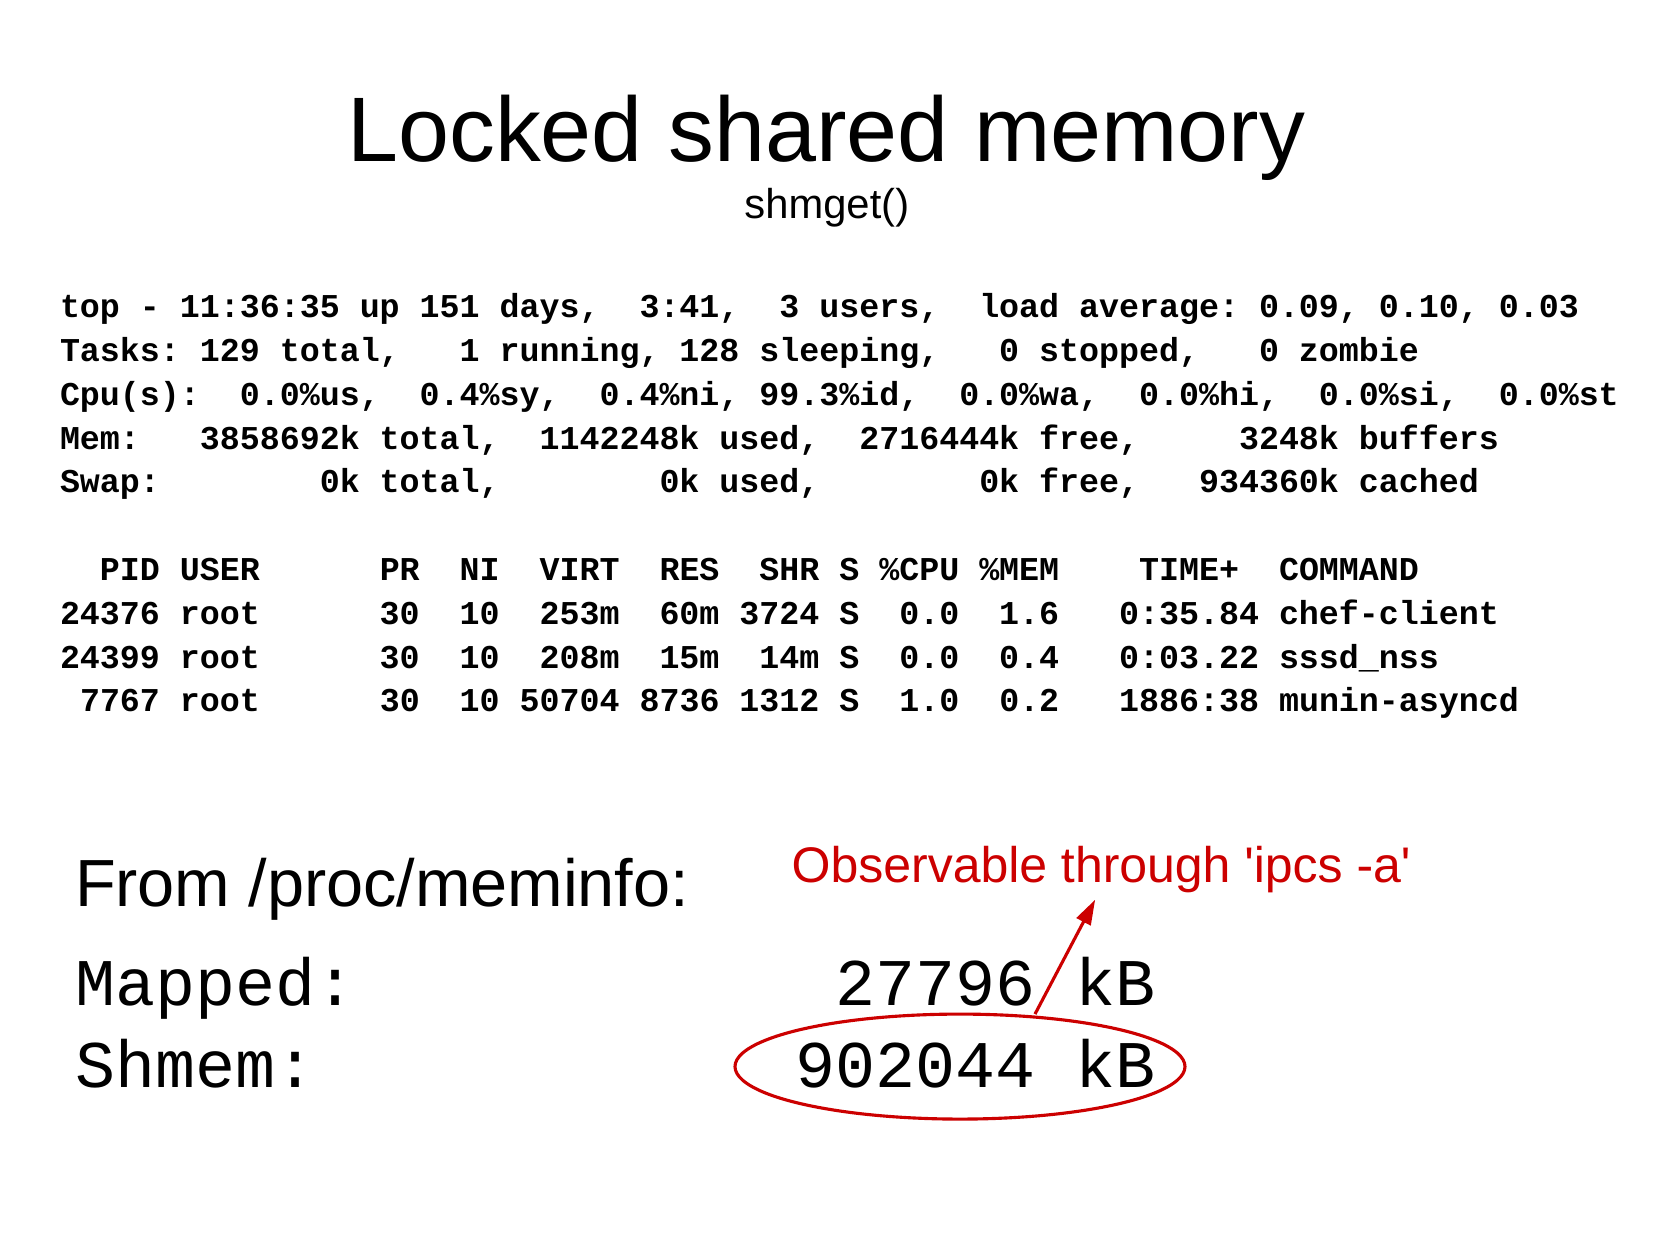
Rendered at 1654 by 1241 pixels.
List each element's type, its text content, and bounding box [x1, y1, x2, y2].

text_box Observable through 'ipcs -a' [776, 829, 1426, 901]
list From /proc/meminfo: Mapped: 27796 kB Shmem: 902044 kB [737, 1016, 1183, 1117]
title Locked shared memory shmget() [82, 49, 1571, 257]
list top - 11:36:35 up 151 days, 3:41, 3 users, load average: 0.09, 0.10, 0.03 Tasks: 129 total, 1 running, 128 sleeping, 0 stopped, 0 zombie Cpu(s): 0.0%us, 0.4%sy, 0.4%ni, 99.3%id, 0.0%wa, 0.0%hi, 0.0%si, 0.0%st Mem: 3858692k total, 1142248k used, 2716444k free, 3248k buffers Swap: 0k total, 0k used, 0k free, 934360k cached PID USER PR NI VIRT RES SHR S %CPU %MEM TIME+ COMMAND 24376 root 30 10 253m 60m 3724 S 0.0 1.6 0:35.84 chef-client 24399 root 30 10 208m 15m 14m S 0.0 0.4 0:03.22 sssd_nss 7767 root 30 10 50704 8736 1312 S 1.0 0.2 1886:38 munin-asyncd [60, 290, 1636, 720]
list From /proc/meminfo: Mapped: 27796 kB Shmem: 902044 kB [75, 846, 1564, 1237]
